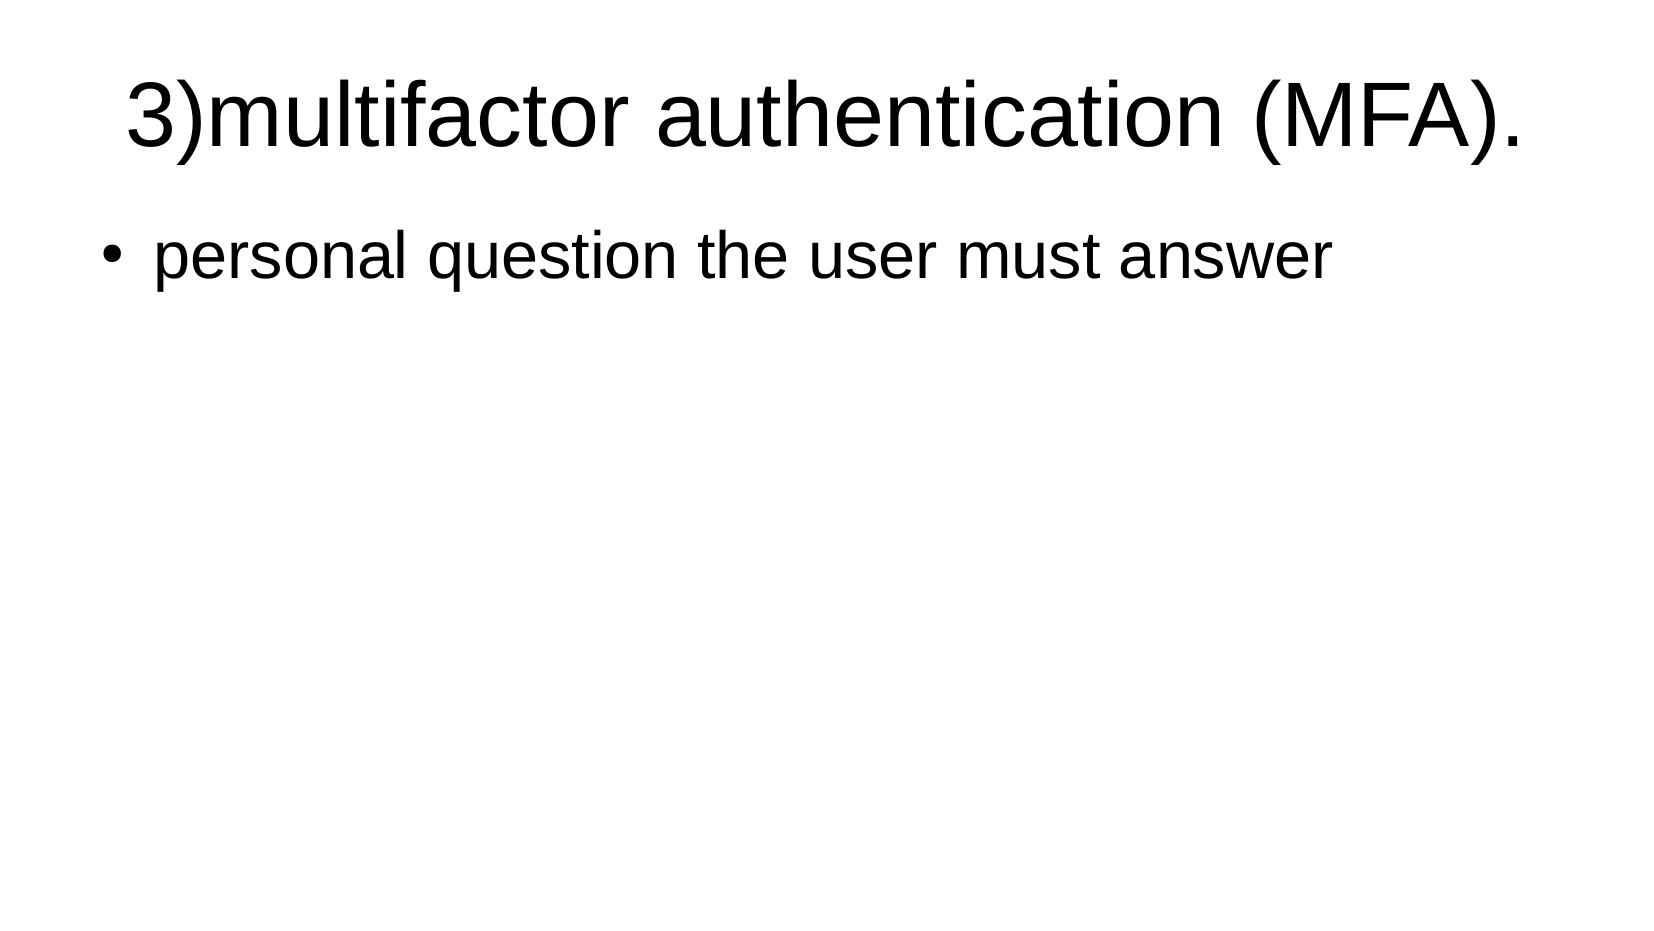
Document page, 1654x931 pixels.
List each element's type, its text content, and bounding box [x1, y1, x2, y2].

title 3)multifactor authentication (MFA). [82, 37, 1571, 193]
list personal question the user must answer [82, 217, 1571, 758]
